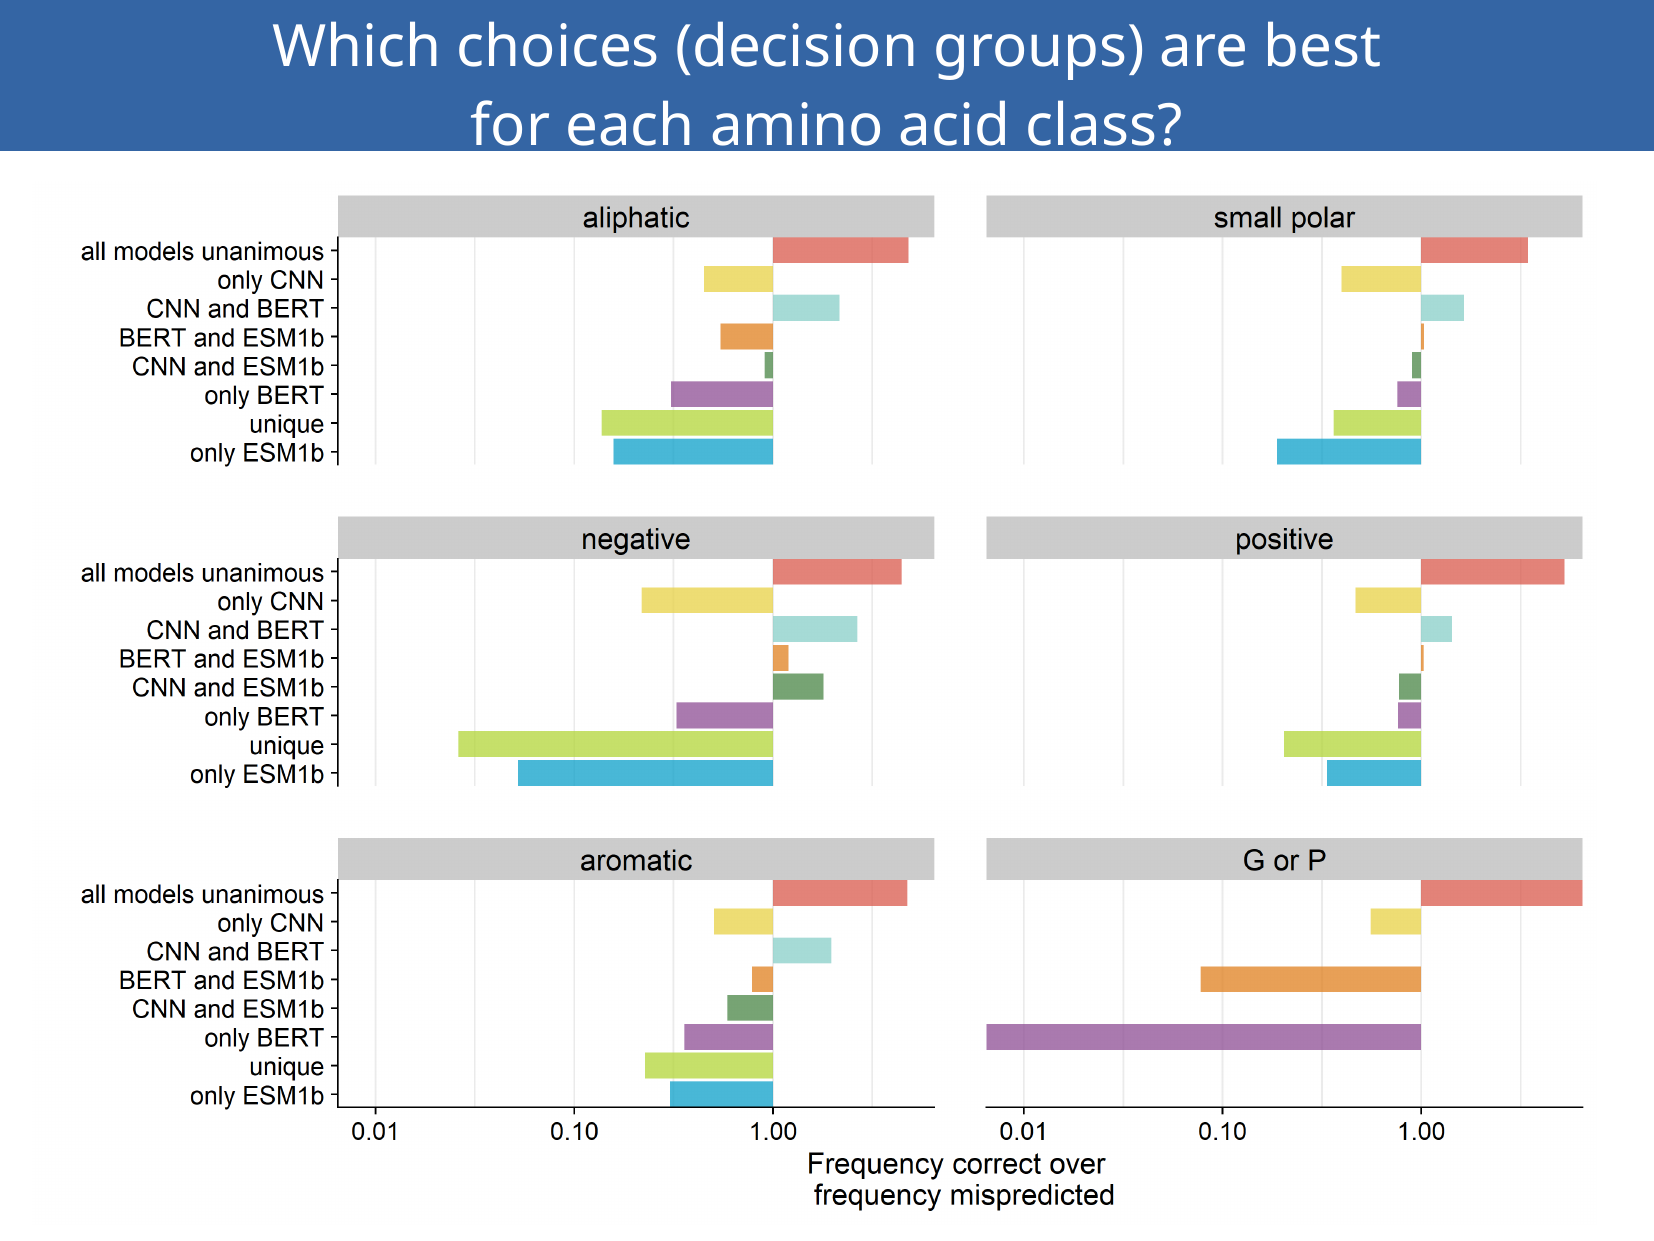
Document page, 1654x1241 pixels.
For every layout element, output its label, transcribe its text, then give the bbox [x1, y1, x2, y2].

picture [32, 181, 1597, 1225]
text_box Which choices (decision groups) are best for each amino acid class? [0, 0, 1654, 151]
